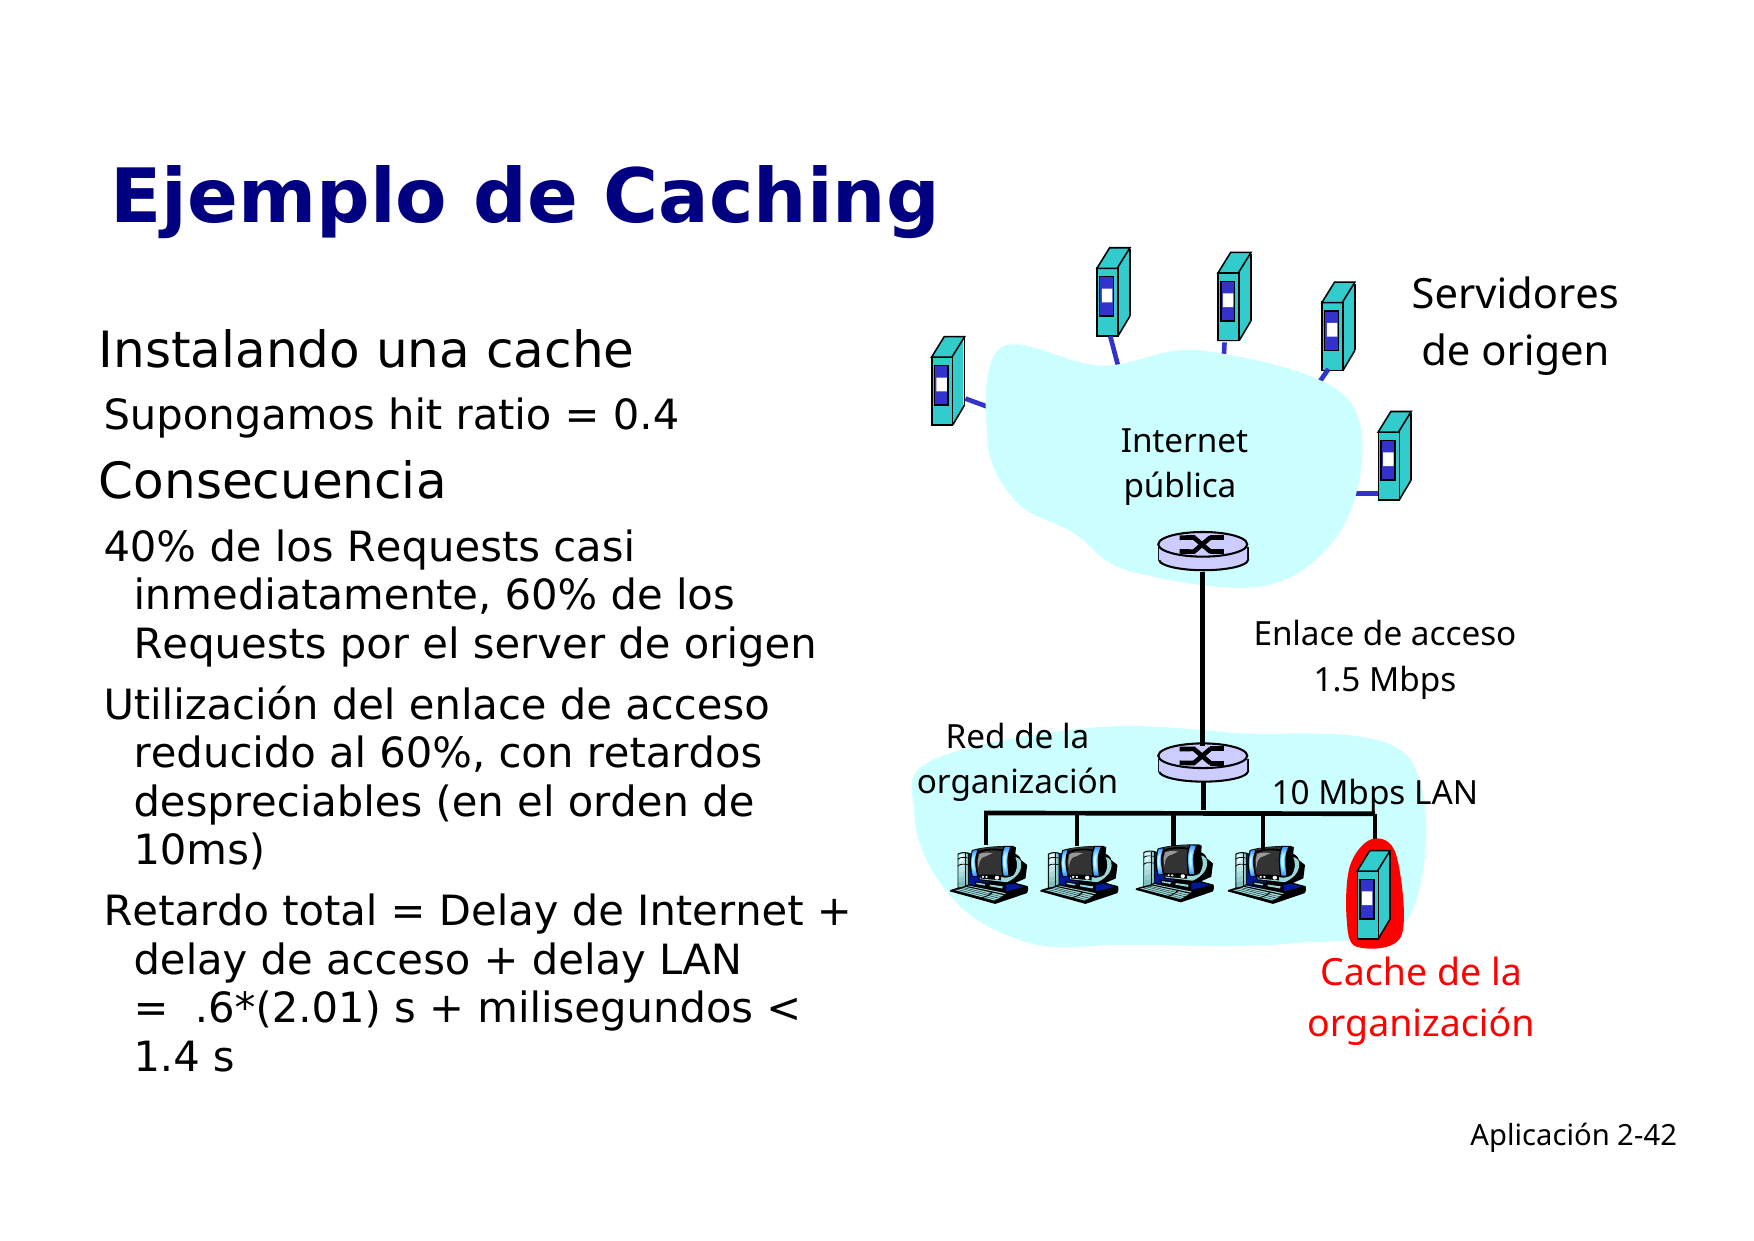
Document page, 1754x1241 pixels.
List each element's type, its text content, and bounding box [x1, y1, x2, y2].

text_box [1134, 726, 1412, 811]
text_box Enlace de acceso 1.5 Mbps [1238, 602, 1541, 709]
text_box [985, 344, 1363, 588]
text_box [931, 336, 965, 426]
text_box Red de la organización [902, 704, 1134, 811]
text_box [914, 811, 984, 895]
text_box Servidores de origen [1396, 256, 1635, 386]
text_box [1096, 247, 1130, 337]
text_box Internet pública [1097, 409, 1264, 516]
text_box [1217, 252, 1252, 342]
picture [949, 845, 1030, 904]
title Ejemplo de Caching [95, 88, 1671, 305]
picture [1227, 845, 1308, 904]
text_box [1321, 282, 1355, 371]
text_box Cache de la organización [1292, 938, 1550, 1056]
text_box [957, 816, 1427, 949]
text_box [1378, 411, 1412, 501]
picture [1135, 843, 1216, 903]
picture [1040, 845, 1120, 904]
text_box 10 Mbps LAN [1256, 761, 1494, 823]
list Instalando una cache Supongamos hit ratio = 0.4 Consecuencia 40% de los Requests casi inmediatamente, 60% de los Requests por el server de origen Utilización del enlace de acceso reducido al 60%, con retardos despreciables (en el orden de 10ms) Retardo total = Delay de Internet + delay de acceso + delay LAN = .6*(2.01) s + milisegundos < 1.4 s [95, 320, 865, 1192]
